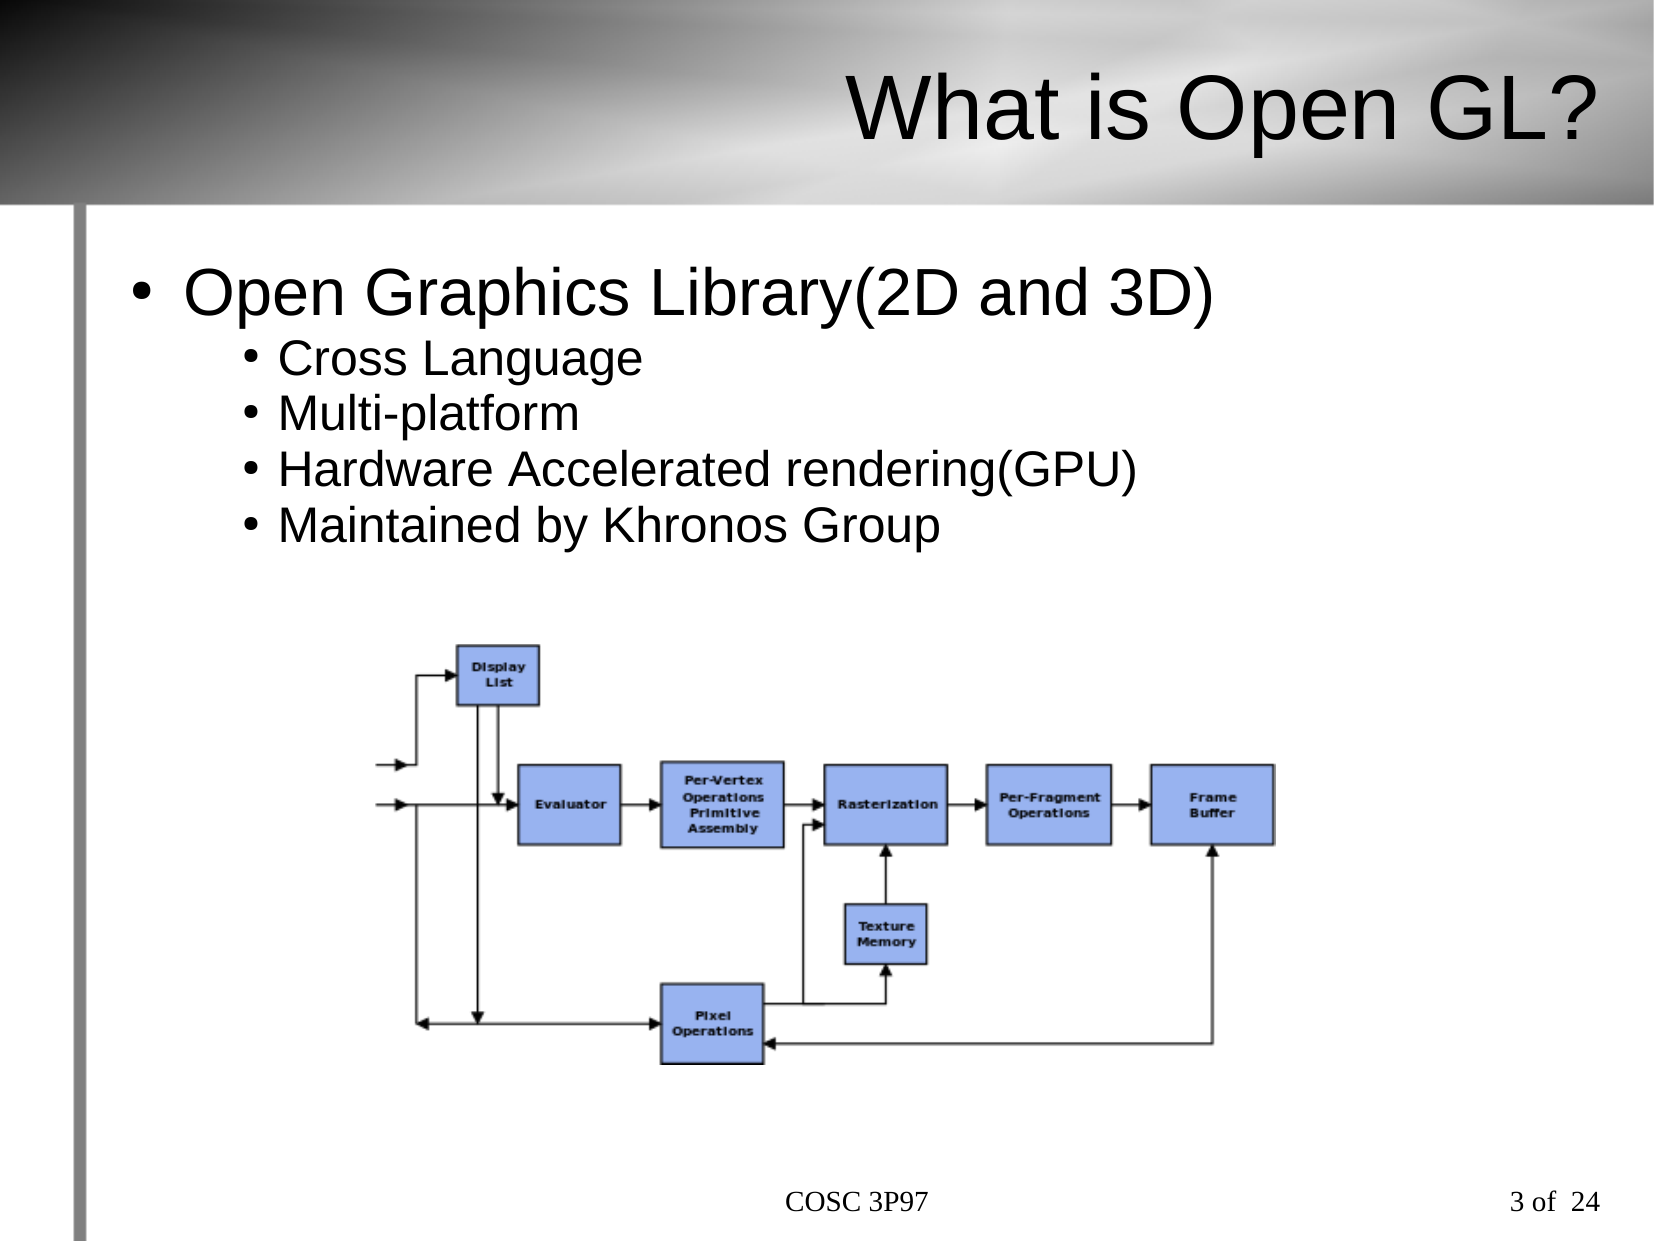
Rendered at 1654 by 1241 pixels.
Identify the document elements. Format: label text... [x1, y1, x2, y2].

title What is Open GL? [112, 13, 1601, 201]
picture [0, 0, 1654, 1241]
list Open Graphics Library(2D and 3D) Cross Language Multi-platform Hardware Accelerated rendering(GPU) Maintained by Khronos Group [112, 255, 1601, 1141]
